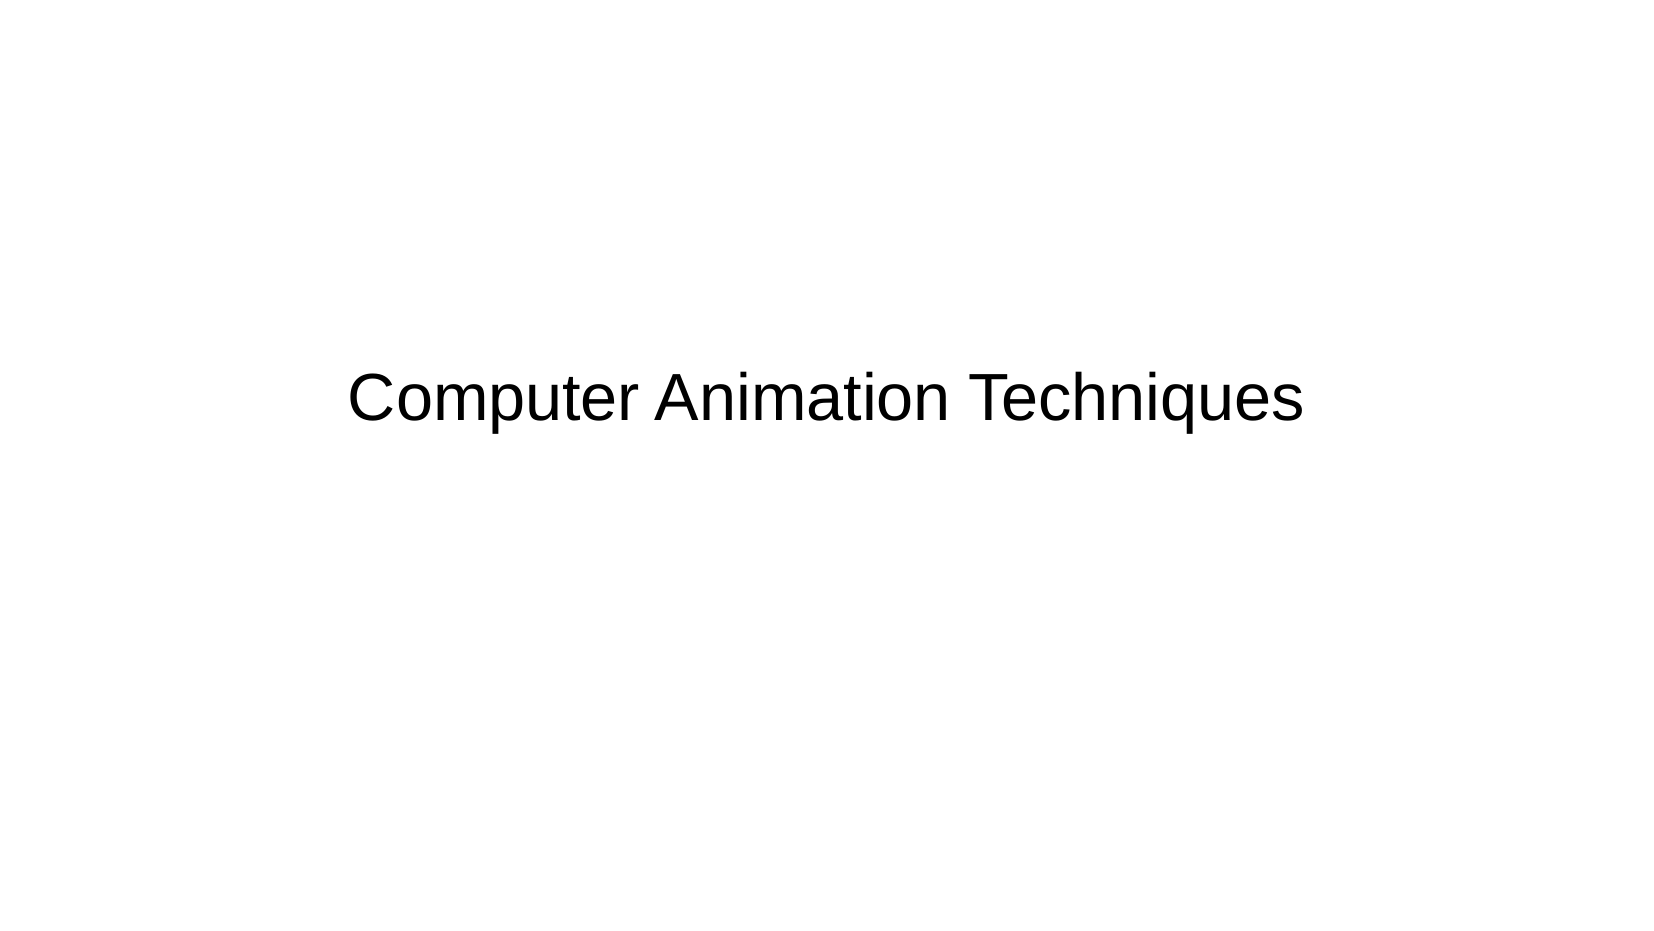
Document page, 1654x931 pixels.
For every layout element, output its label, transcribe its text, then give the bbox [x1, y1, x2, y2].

subtitle Computer Animation Techniques [82, 37, 1571, 757]
